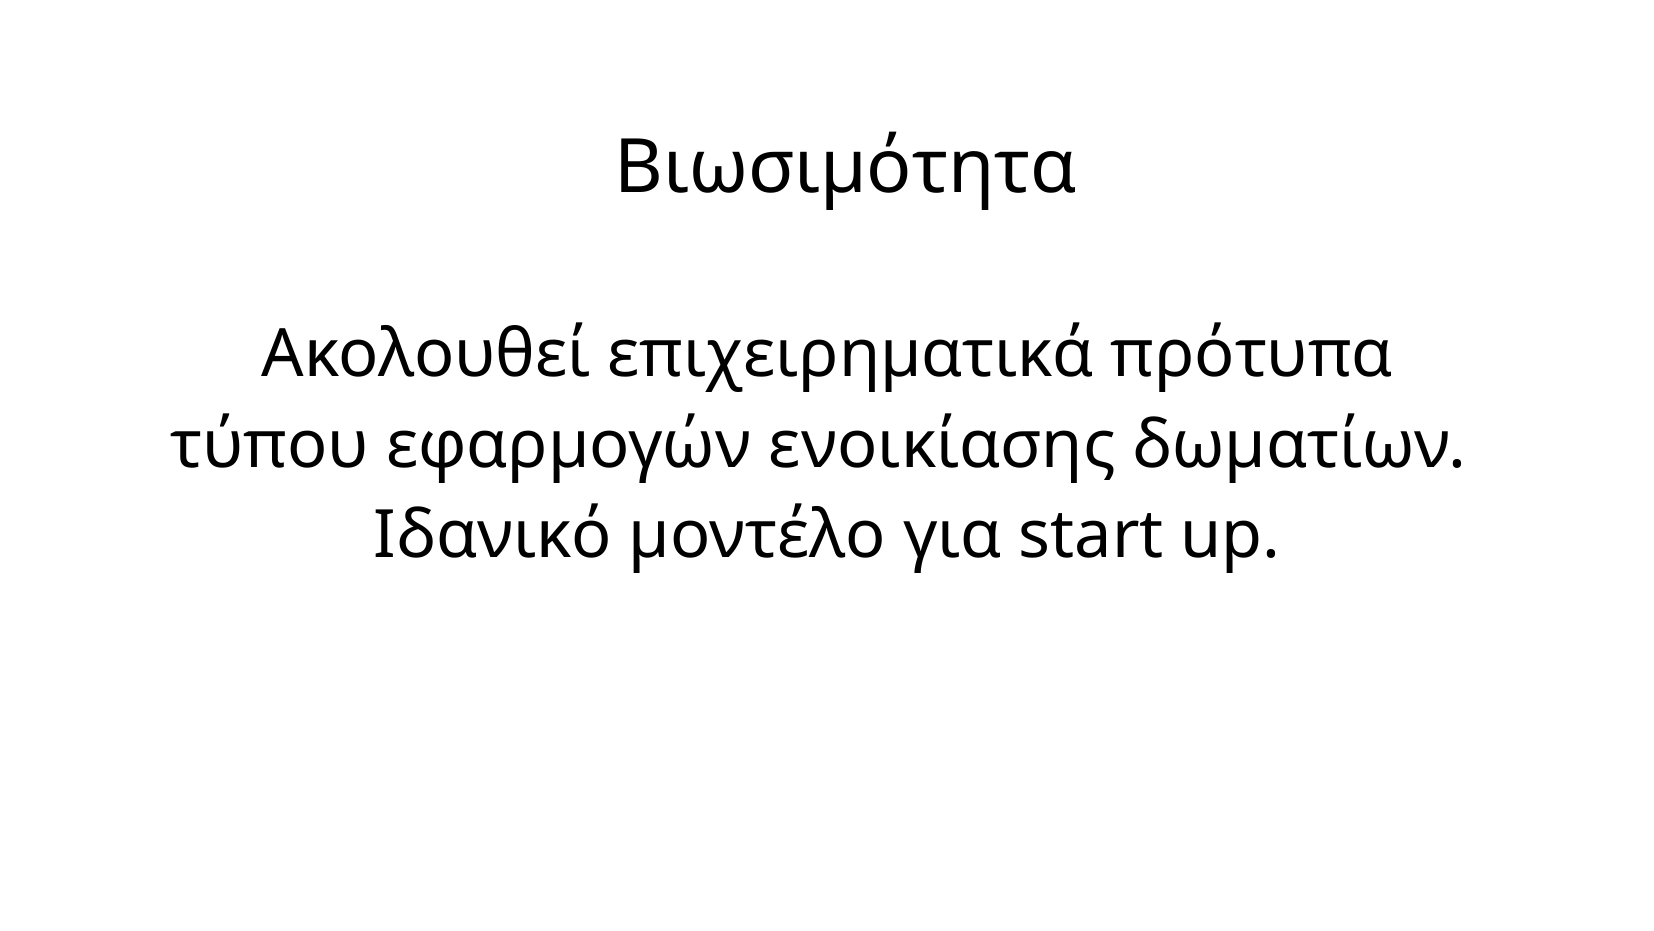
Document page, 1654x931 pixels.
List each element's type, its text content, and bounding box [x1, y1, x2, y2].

text_box Βιωσιμότητα [600, 105, 1441, 196]
text_box Ακολουθεί επιχειρηματικά πρότυπα τύπου εφαρμογών ενοικίασης δωματίων. Ιδανικό μοντέλο για start up. [120, 297, 1501, 742]
